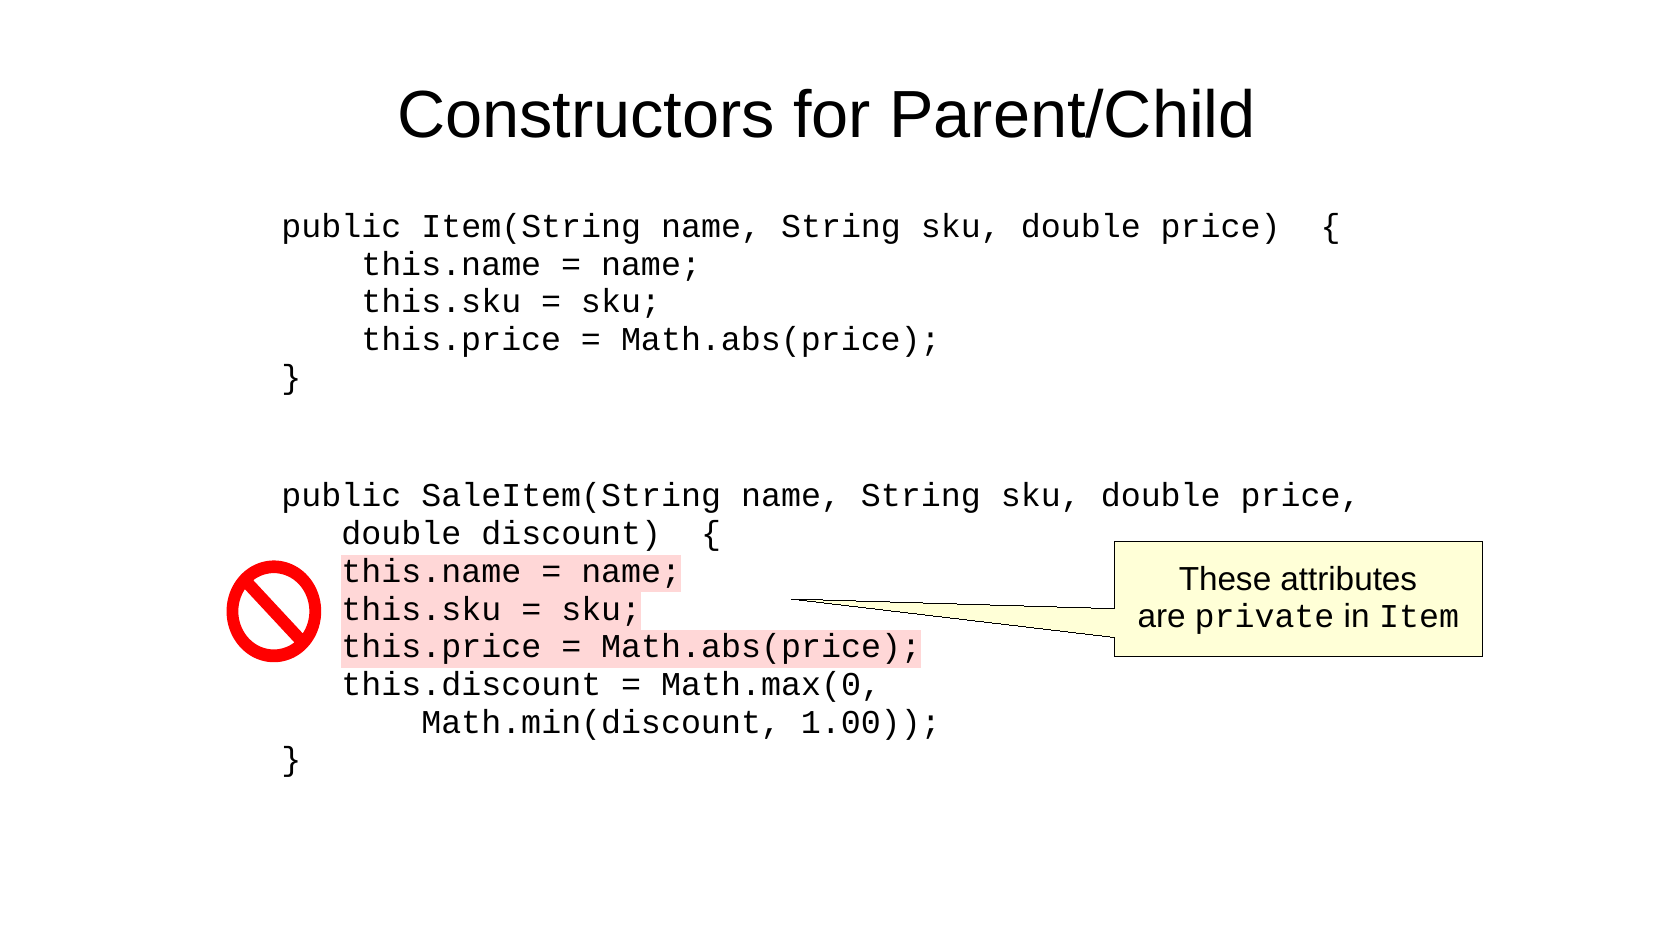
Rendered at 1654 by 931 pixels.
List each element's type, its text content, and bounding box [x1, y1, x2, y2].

text_box public SaleItem(String name, String sku, double price, double discount) { this.name = name; this.sku = sku; this.price = Math.abs(price); this.discount = Math.max(0, Math.min(discount, 1.00)); } [266, 471, 1377, 827]
text_box public Item(String name, String sku, double price) { this.name = name; this.sku = sku; this.price = Math.abs(price); } [266, 202, 1357, 406]
text_box [226, 560, 322, 663]
title Constructors for Parent/Child [82, 37, 1571, 193]
text_box These attributes are private in Item [791, 541, 1483, 657]
